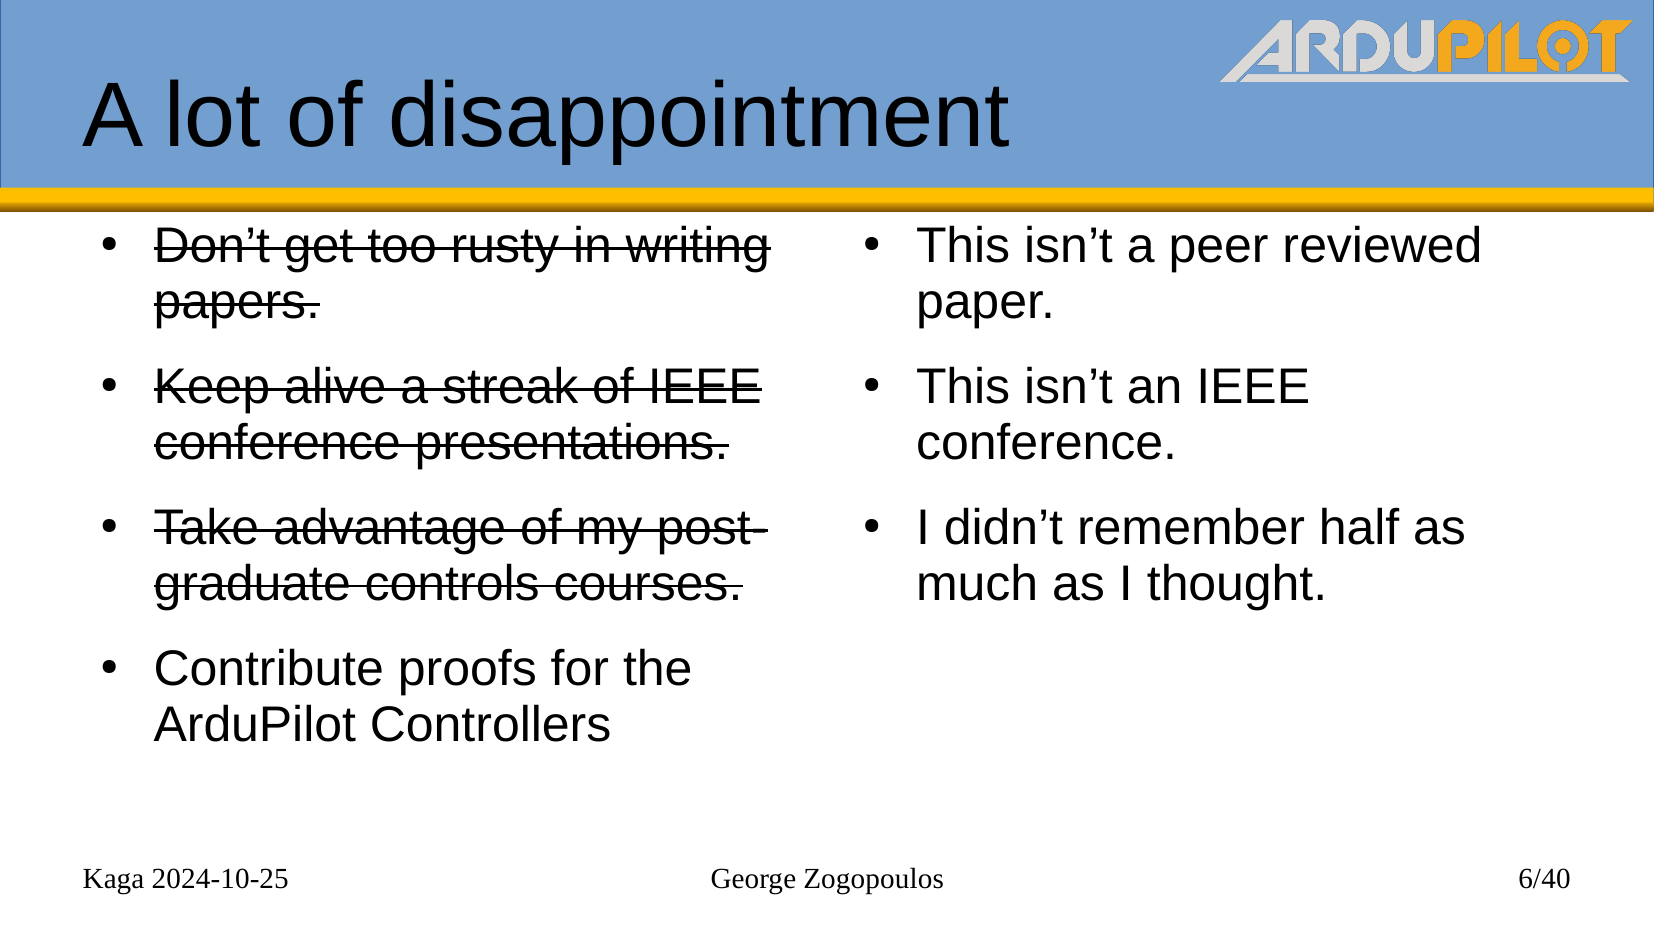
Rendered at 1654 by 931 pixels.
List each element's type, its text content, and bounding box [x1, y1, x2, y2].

title A lot of disappointment [82, 37, 1571, 193]
list Don’t get too rusty in writing papers. Keep alive a streak of IEEE conference presentations. Take advantage of my post-graduate controls courses. Contribute proofs for the ArduPilot Controllers [82, 217, 809, 757]
list This isn’t a peer reviewed paper. This isn’t an IEEE conference. I didn’t remember half as much as I thought. [845, 217, 1572, 757]
picture [1219, 20, 1633, 82]
